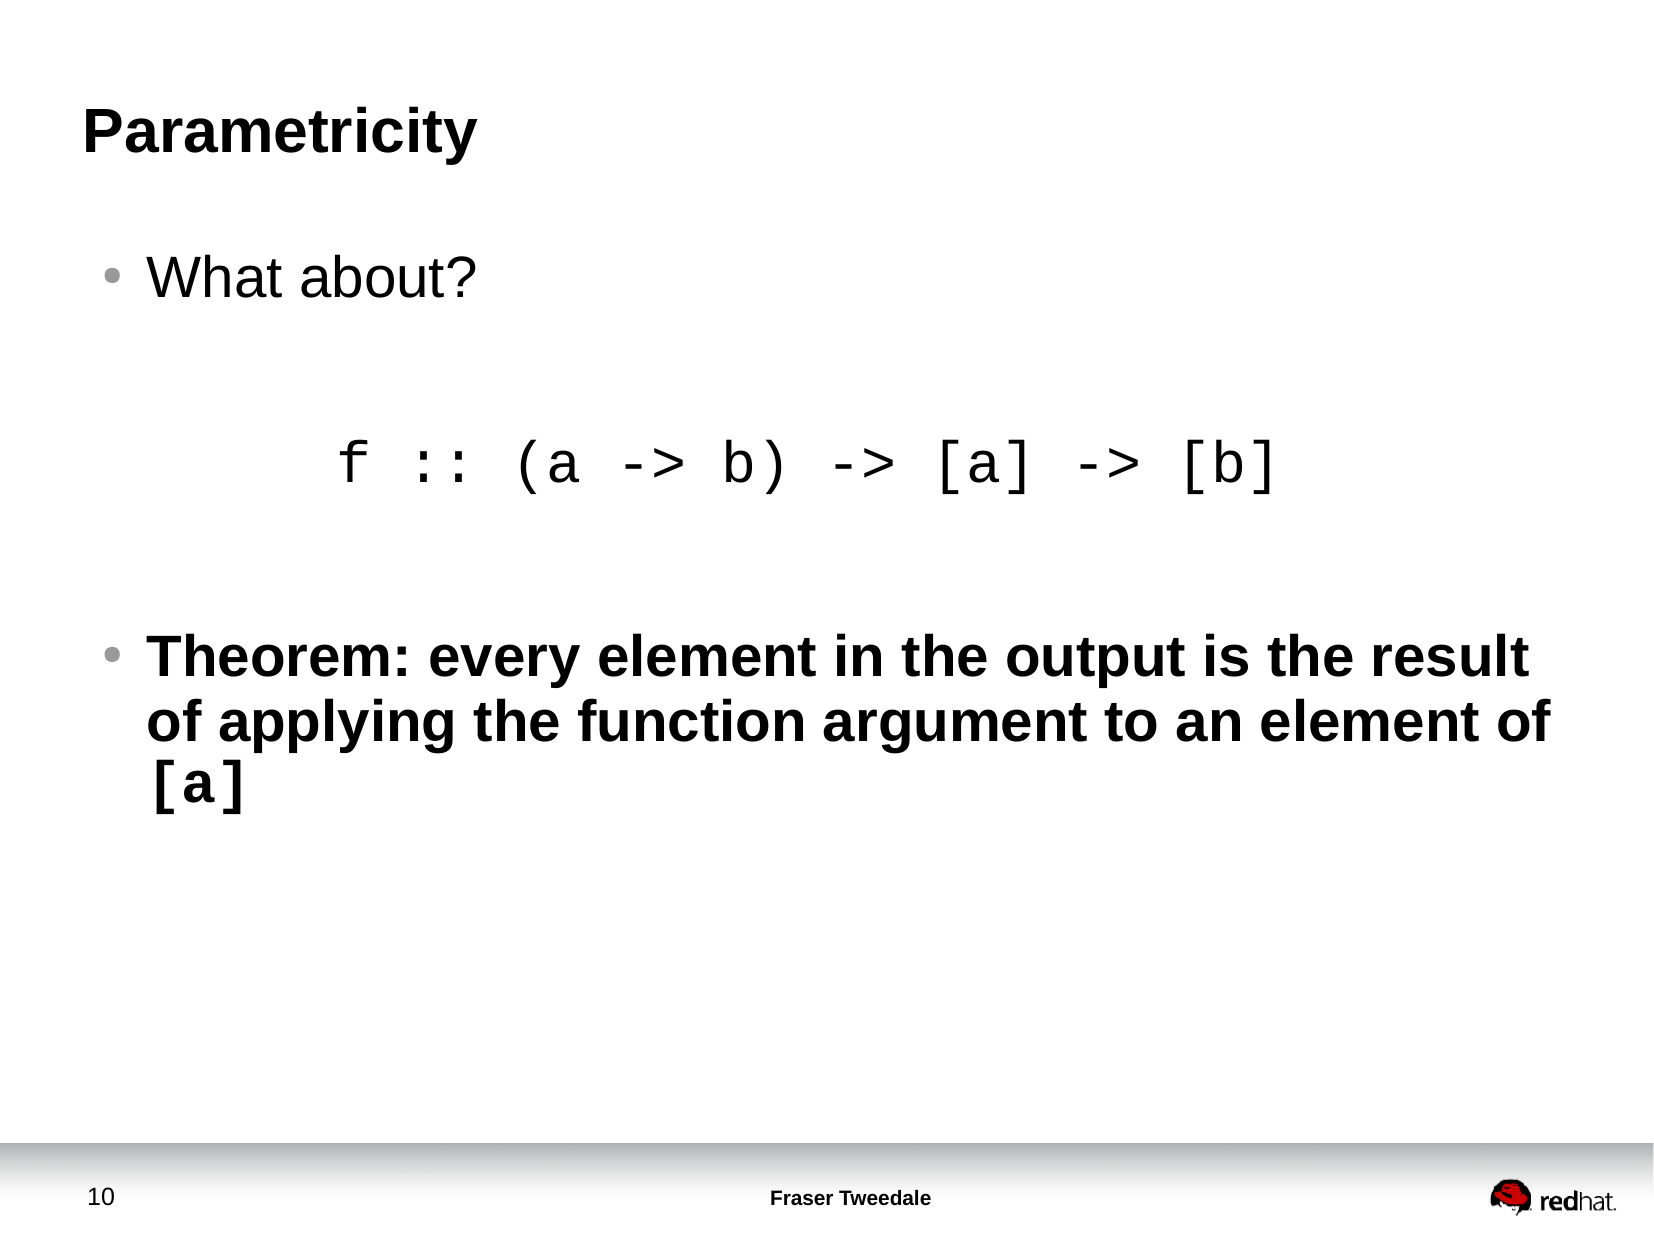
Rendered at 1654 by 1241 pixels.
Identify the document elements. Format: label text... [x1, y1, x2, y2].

title Parametricity [82, 37, 1571, 226]
picture [0, 1143, 1654, 1241]
list What about? f :: (a -> b) -> [a] -> [b] Theorem: every element in the output is the result of applying the function argument to an element of [a] [86, 244, 1576, 1039]
